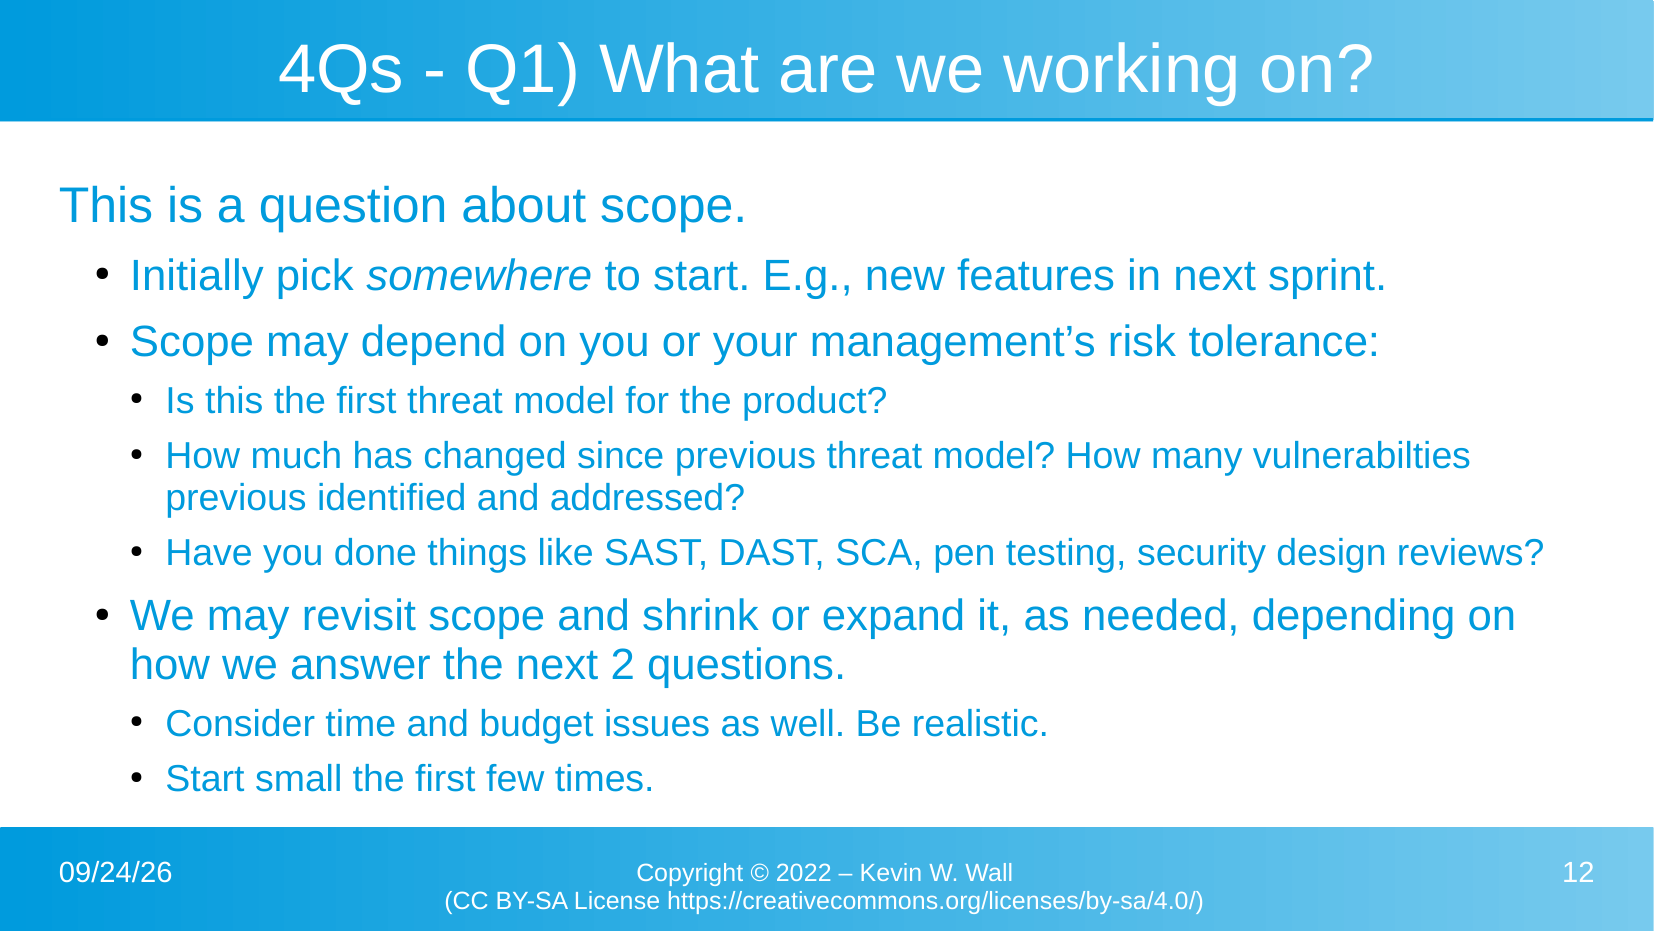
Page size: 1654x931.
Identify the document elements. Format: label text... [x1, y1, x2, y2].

list This is a question about scope. Initially pick somewhere to start. E.g., new features in next sprint. Scope may depend on you or your management’s risk tolerance: Is this the first threat model for the product? How much has changed since previous threat model? How many vulnerabilties previous identified and addressed? Have you done things like SAST, DAST, SCA, pen testing, security design reviews? We may revisit scope and shrink or expand it, as needed, depending on how we answer the next 2 questions. Consider time and budget issues as well. Be realistic. Start small the first few times. [59, 177, 1595, 811]
title 4Qs - Q1) What are we working on? [59, 29, 1595, 108]
